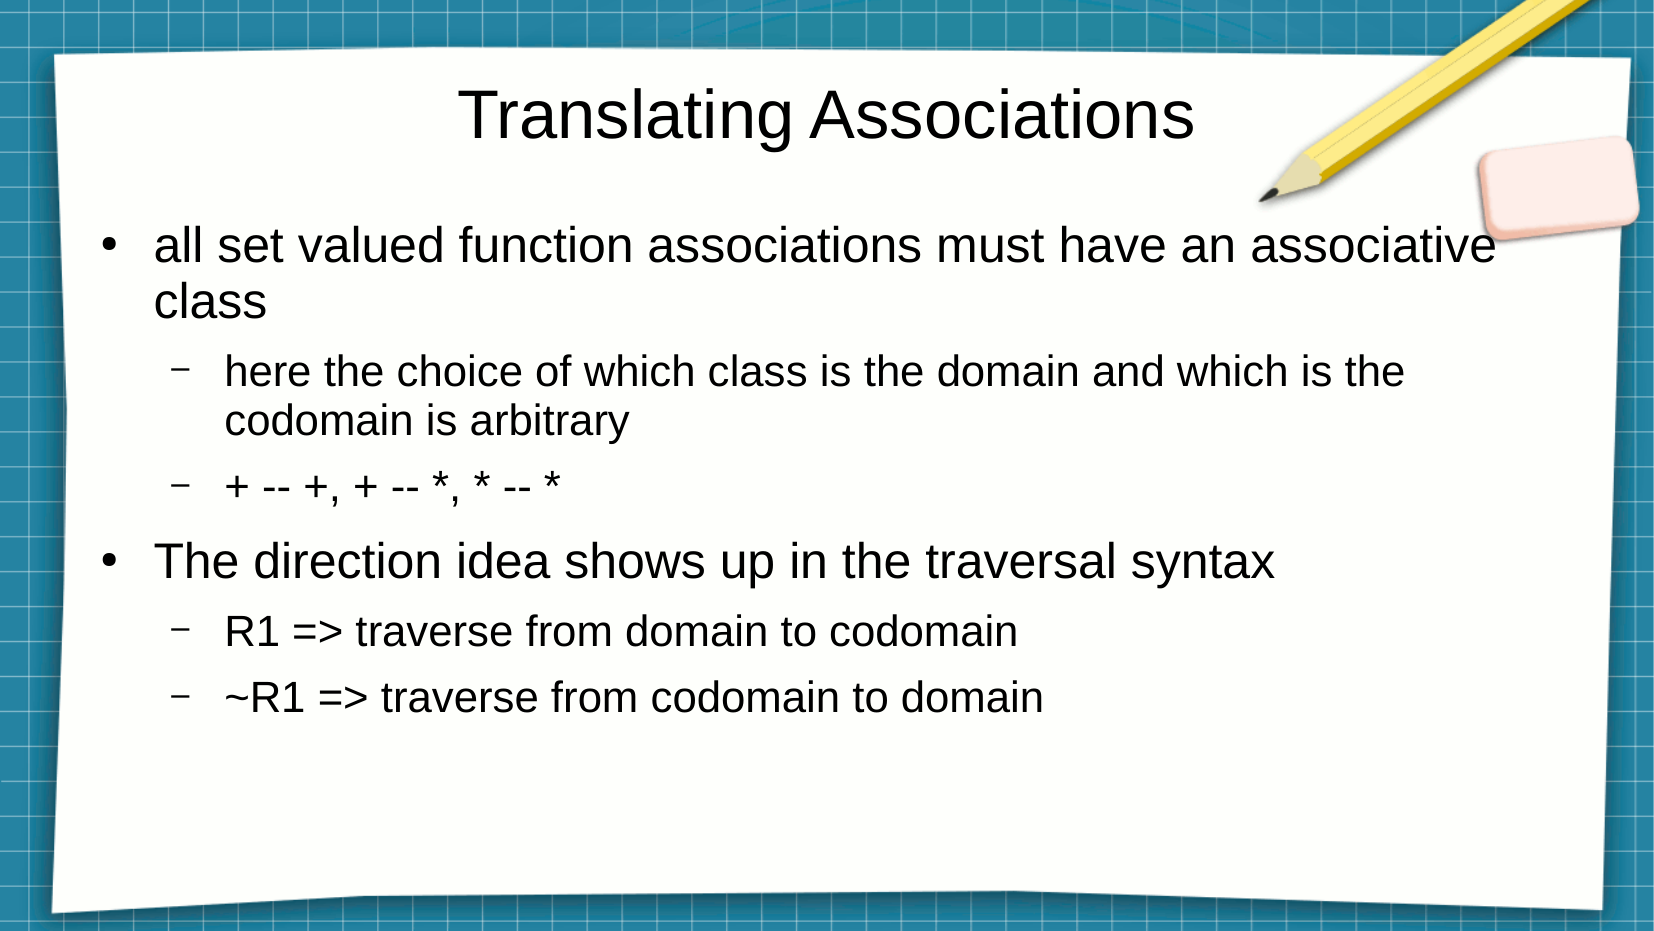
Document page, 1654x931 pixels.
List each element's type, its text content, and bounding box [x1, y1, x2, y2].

list all set valued function associations must have an associative class here the choice of which class is the domain and which is the codomain is arbitrary + -- +, + -- *, * -- * The direction idea shows up in the traversal syntax R1 => traverse from domain to codomain ~R1 => traverse from codomain to domain [82, 217, 1571, 758]
picture [0, 0, 1654, 931]
title Translating Associations [82, 37, 1571, 193]
